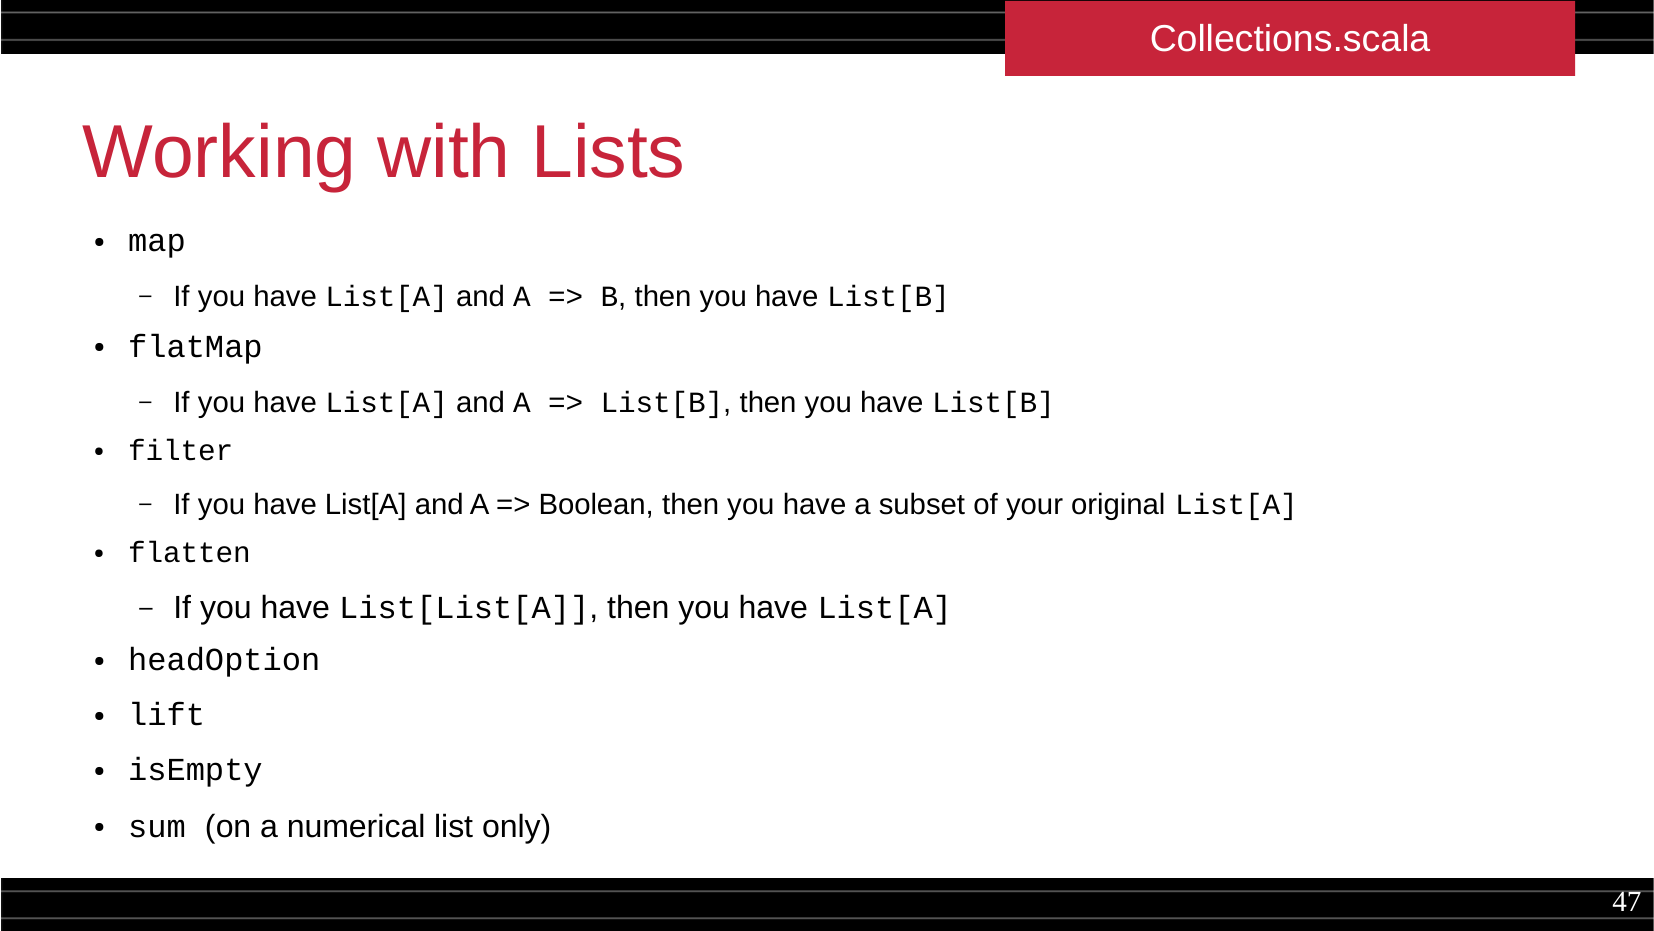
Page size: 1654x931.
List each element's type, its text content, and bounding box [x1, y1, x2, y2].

text_box Collections.scala [1005, 0, 1576, 76]
picture [1, 0, 1005, 54]
list map If you have List[A] and A => B, then you have List[B] flatMap If you have List[A] and A => List[B], then you have List[B] filter If you have List[A] and A => Boolean, then you have a subset of your original List[A] flatten If you have List[List[A]], then you have List[A] headOption lift isEmpty sum (on a numerical list only) [82, 225, 1571, 856]
title Working with Lists [82, 92, 1571, 211]
picture [1, 878, 1654, 931]
picture [1576, 0, 1654, 54]
